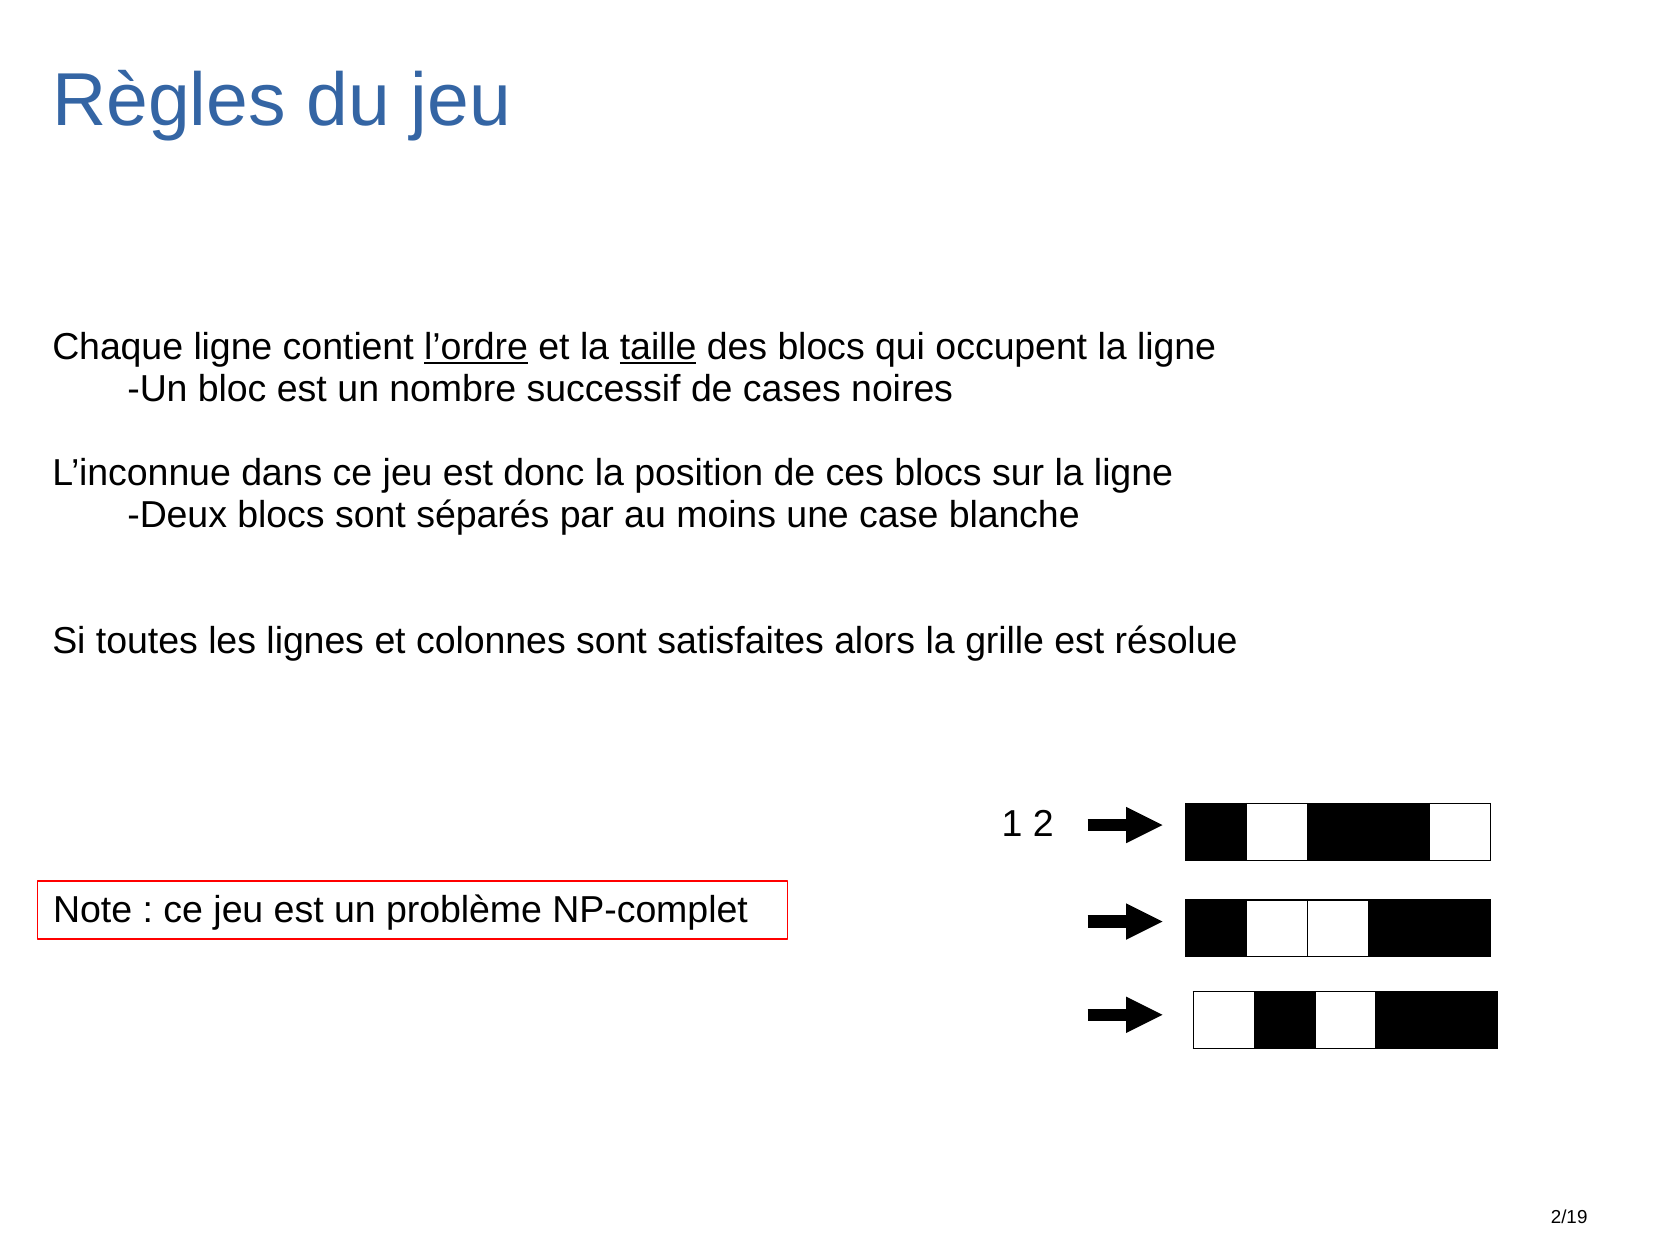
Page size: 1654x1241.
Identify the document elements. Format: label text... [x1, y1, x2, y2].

table_header [1186, 804, 1246, 860]
table_header [1186, 901, 1246, 956]
table_header [1247, 804, 1307, 860]
text_box Note : ce jeu est un problème NP-complet [37, 880, 788, 940]
table_header [1369, 901, 1429, 956]
table_header [1308, 901, 1368, 956]
table_header [1308, 804, 1368, 860]
table_header [1194, 992, 1254, 1048]
text_box Chaque ligne contient l’ordre et la taille des blocs qui occupent la ligne -Un bloc est un nombre successif de cases noires L’inconnue dans ce jeu est donc la position de ces blocs sur la ligne -Deux blocs sont séparés par au moins une case blanche Si toutes les lignes et colonnes sont satisfaites alors la grille est résolue [37, 318, 1256, 669]
table_header [1369, 804, 1429, 860]
table_header [1437, 992, 1497, 1048]
table_header [1430, 901, 1490, 956]
table_header [1376, 992, 1436, 1048]
table_header [1247, 901, 1307, 956]
text_box Règles du jeu [37, 50, 563, 151]
table_header [1255, 992, 1314, 1048]
text_box 2/19 [1536, 1198, 1613, 1235]
table_header [1430, 804, 1490, 860]
text_box 1 2 [986, 795, 1069, 852]
table_header [1316, 992, 1375, 1048]
